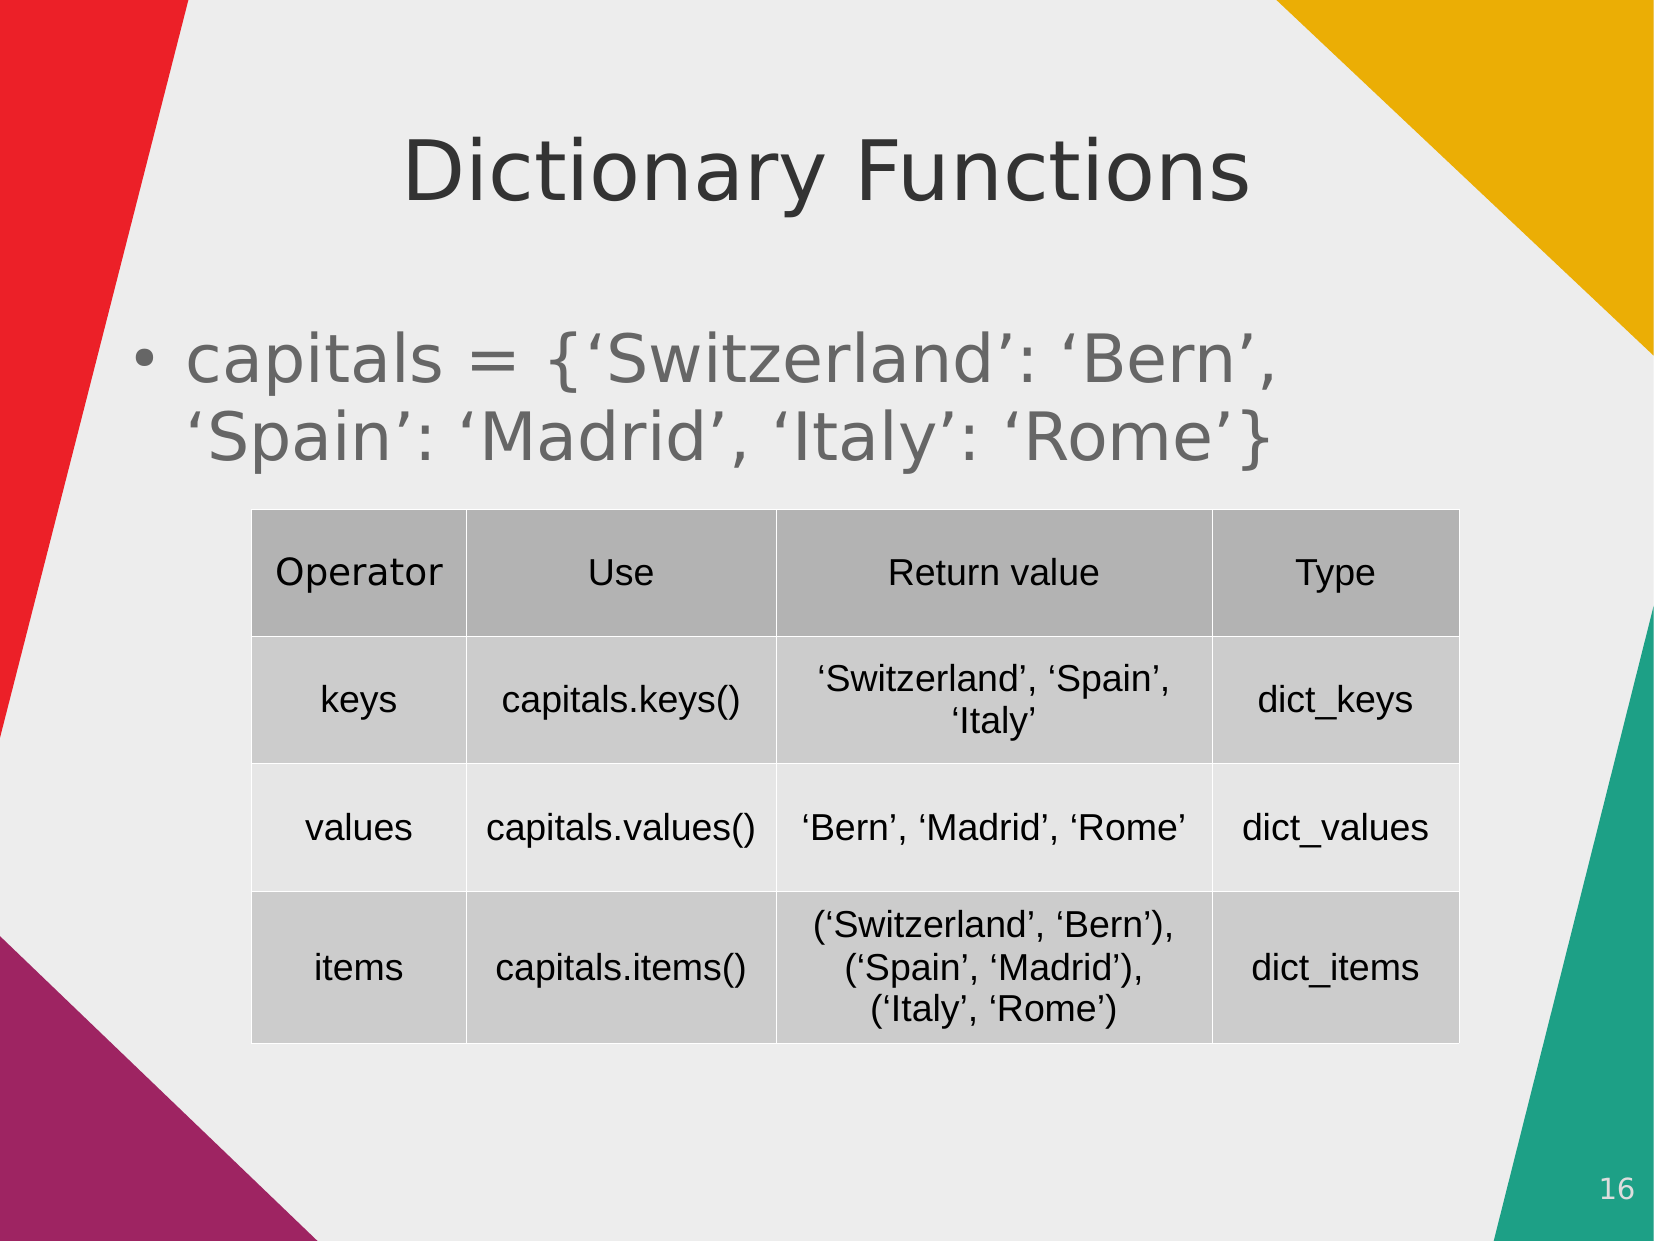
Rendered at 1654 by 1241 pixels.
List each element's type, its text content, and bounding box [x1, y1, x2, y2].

table_cell ‘Switzerland’, ‘Spain’, ‘Italy’ [777, 637, 1212, 763]
table_cell capitals.values() [467, 764, 776, 891]
table_cell dict_items [1213, 892, 1459, 1043]
title Dictionary Functions [114, 73, 1539, 271]
table_header Return value [777, 510, 1212, 636]
table_header Use [467, 510, 776, 636]
table_header Type [1213, 510, 1459, 636]
table_cell keys [252, 637, 466, 763]
table_cell dict_keys [1213, 637, 1459, 763]
table_cell ‘Bern’, ‘Madrid’, ‘Rome’ [777, 764, 1212, 891]
table_cell items [252, 892, 466, 1043]
table_cell values [252, 764, 466, 891]
list capitals = {‘Switzerland’: ‘Bern’, ‘Spain’: ‘Madrid’, ‘Italy’: ‘Rome’} [114, 320, 1539, 1014]
table_cell capitals.keys() [467, 637, 776, 763]
table_cell dict_values [1213, 764, 1459, 891]
table_cell (‘Switzerland’, ‘Bern’), (‘Spain’, ‘Madrid’), (‘Italy’, ‘Rome’) [777, 892, 1212, 1043]
table_header Operator [252, 510, 466, 636]
table_cell capitals.items() [467, 892, 776, 1043]
